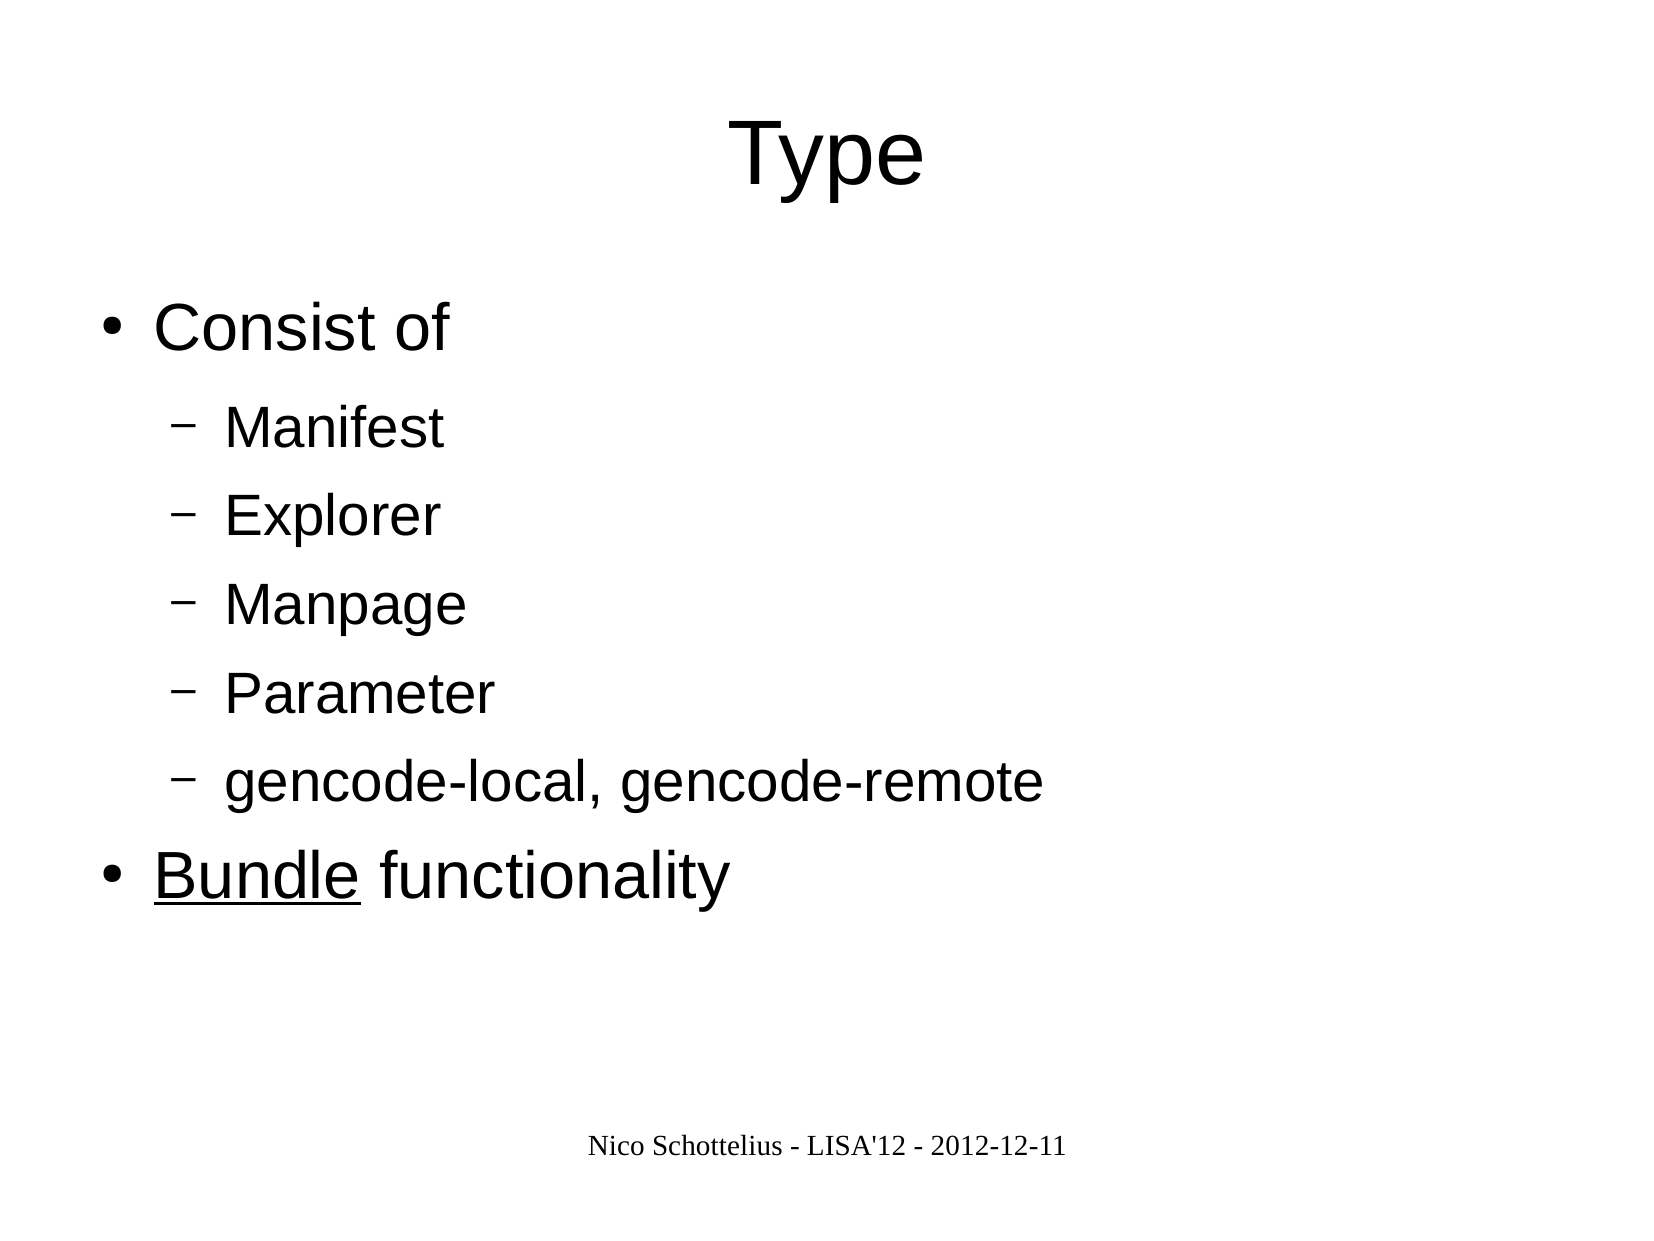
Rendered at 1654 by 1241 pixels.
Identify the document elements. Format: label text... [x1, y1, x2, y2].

title Type [82, 49, 1571, 257]
list Consist of Manifest Explorer Manpage Parameter gencode-local, gencode-remote Bundle functionality [82, 290, 1538, 1021]
